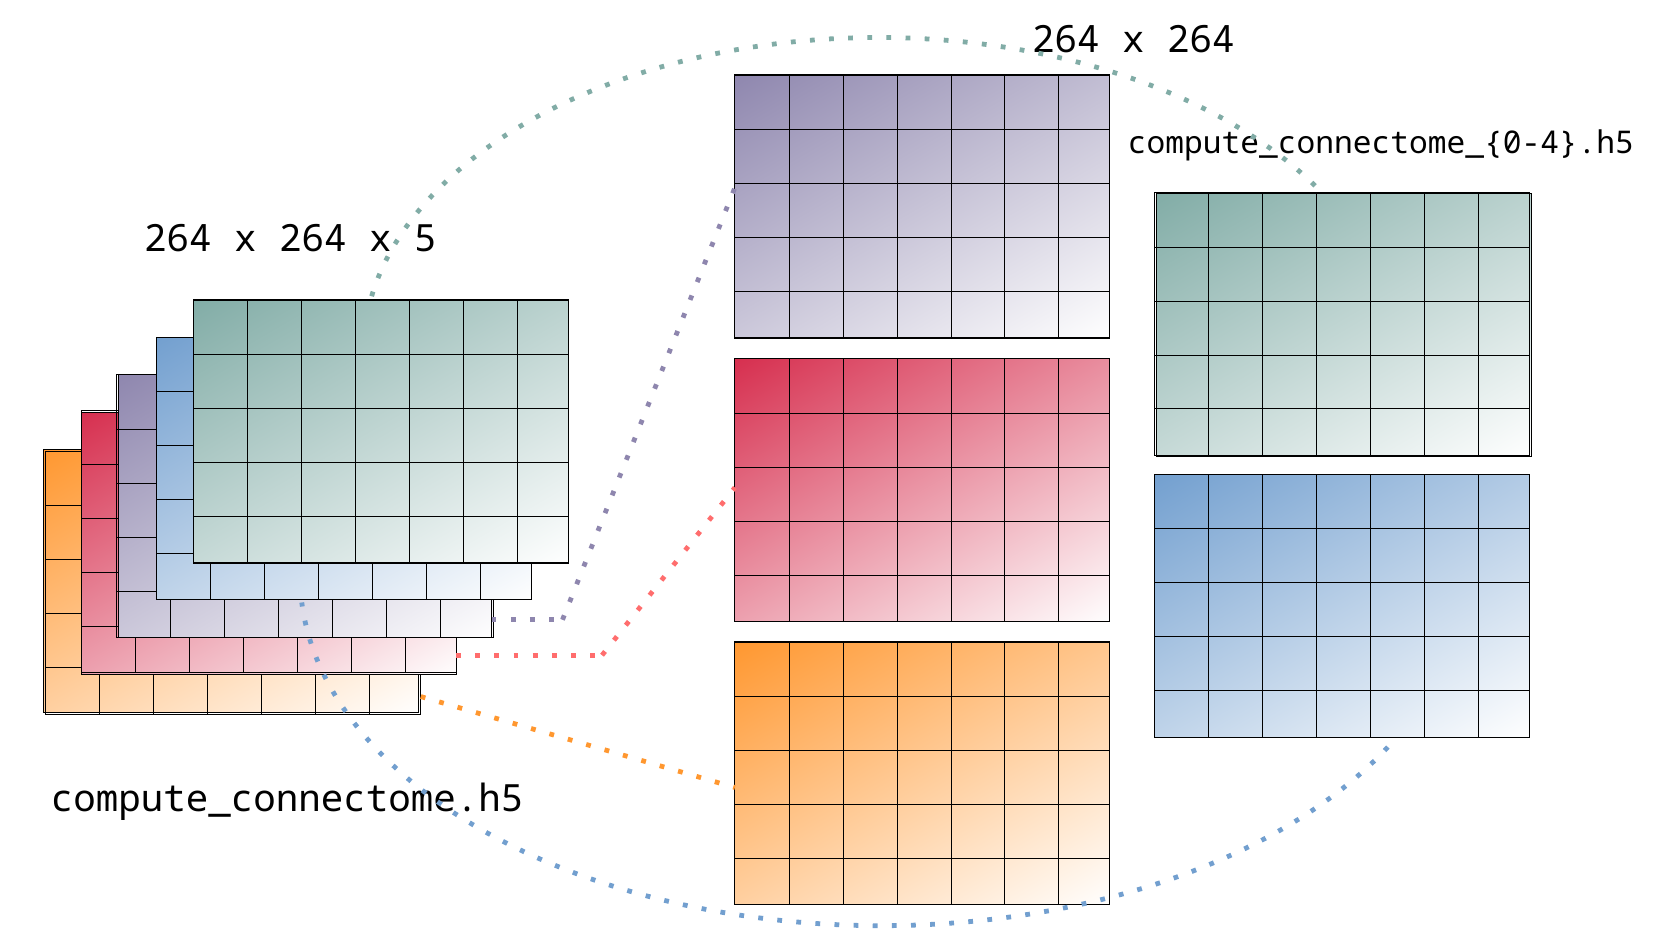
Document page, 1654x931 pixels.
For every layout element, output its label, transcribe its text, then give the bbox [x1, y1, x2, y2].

text_box compute_connectome.h5 [36, 763, 539, 823]
text_box [734, 74, 1110, 339]
text_box 264 x 264 [1017, 4, 1250, 64]
text_box compute_connectome_{0-4}.h5 [1113, 112, 1654, 171]
text_box [734, 641, 1110, 905]
text_box [1154, 474, 1530, 738]
text_box [1154, 192, 1532, 457]
text_box 264 x 264 x 5 [129, 204, 452, 263]
text_box [43, 299, 569, 715]
text_box [734, 358, 1110, 622]
